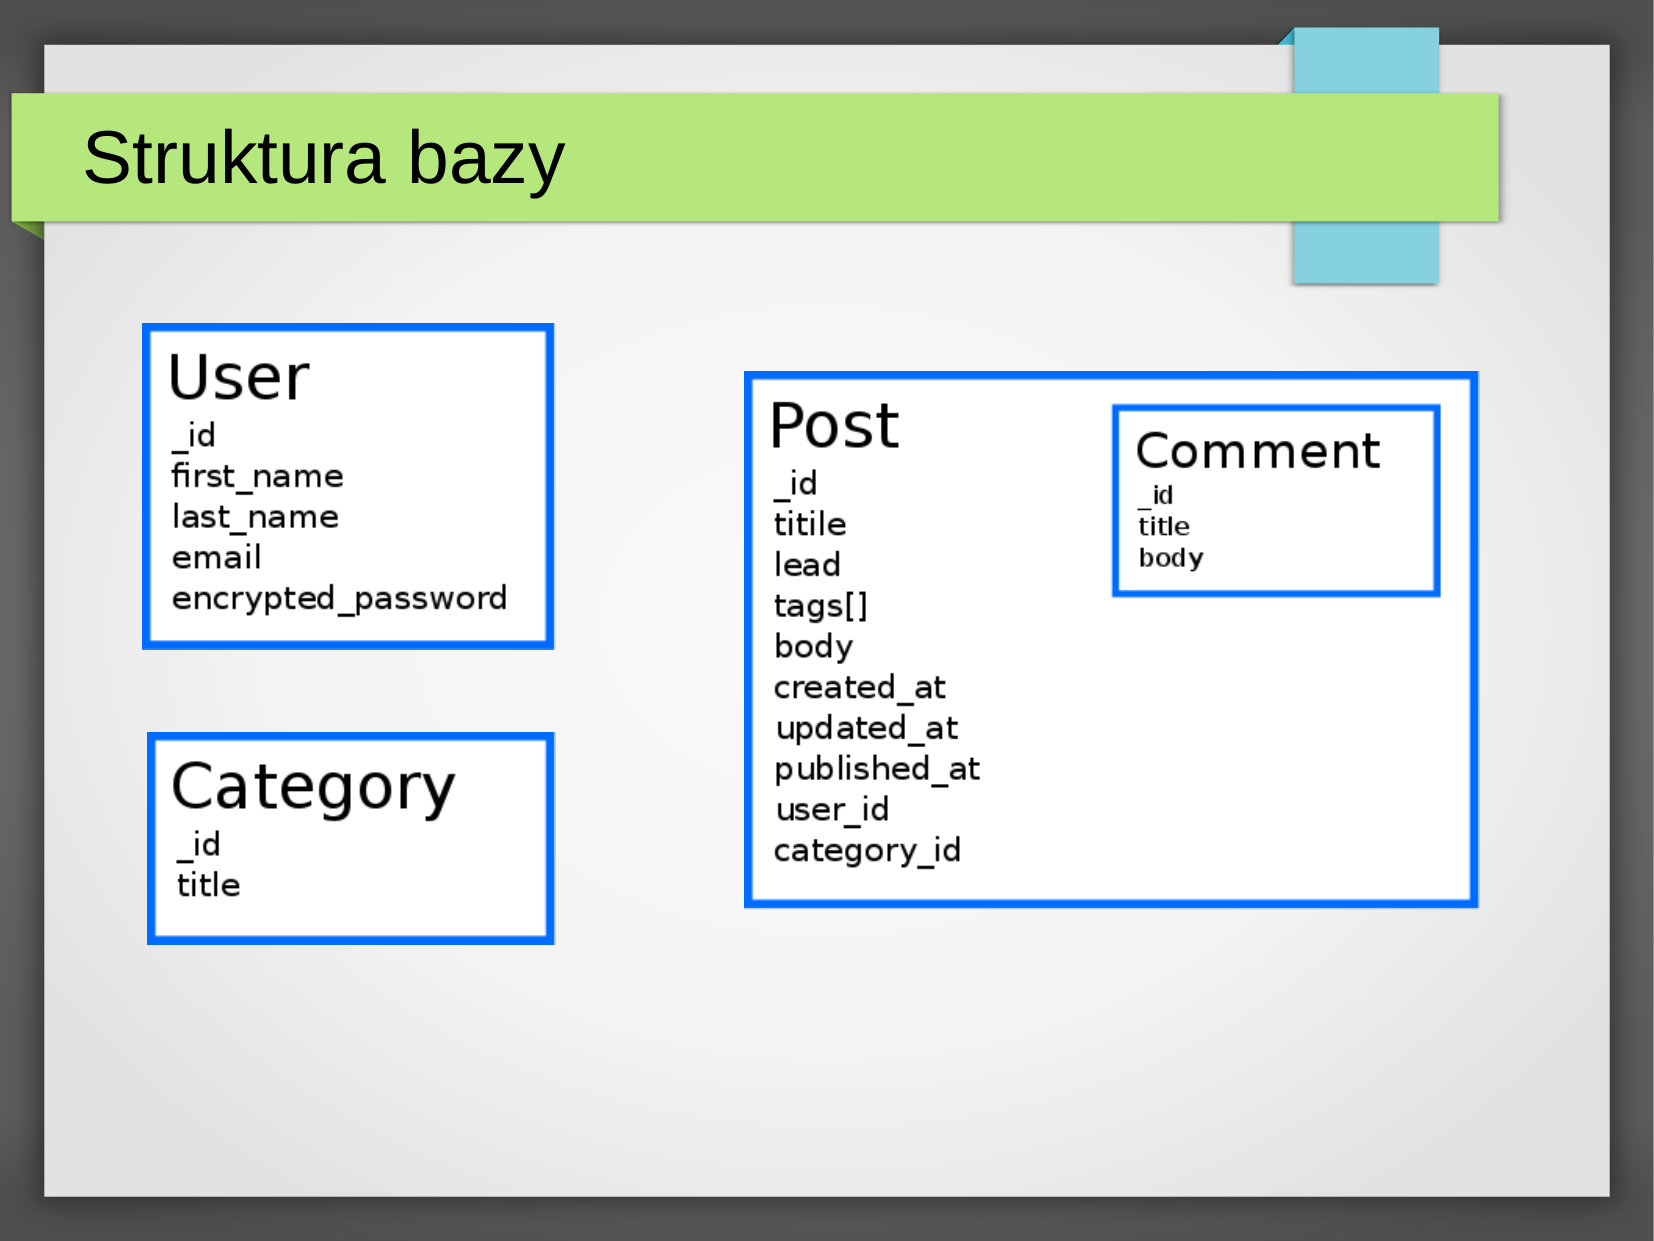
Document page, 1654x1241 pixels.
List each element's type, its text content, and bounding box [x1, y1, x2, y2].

title Struktura bazy [82, 94, 1264, 213]
picture [0, 0, 1654, 1241]
